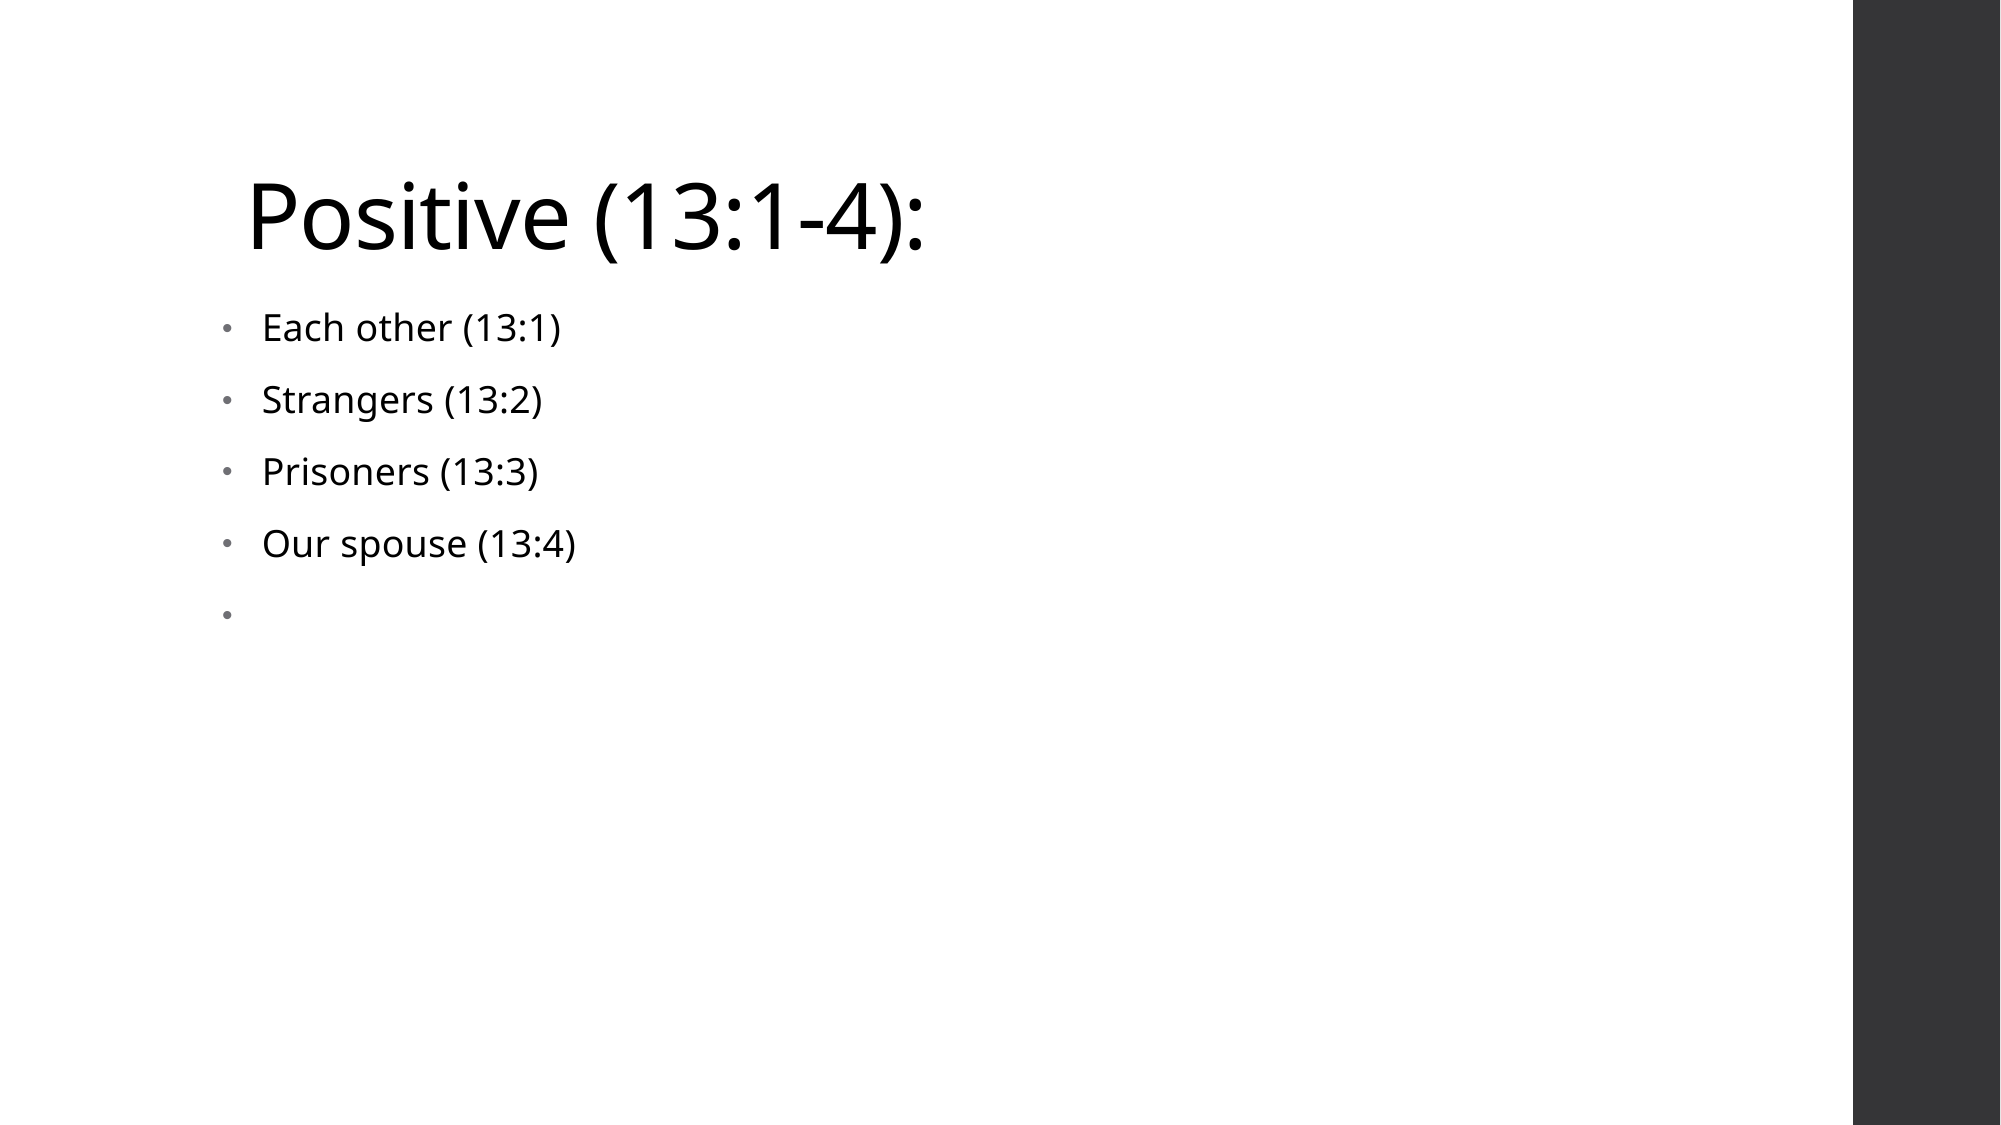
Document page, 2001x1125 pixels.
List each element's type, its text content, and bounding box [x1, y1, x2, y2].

list Each other (13:1) Strangers (13:2) Prisoners (13:3) Our spouse (13:4) [206, 299, 1617, 1014]
title Positive (13:1-4): [206, 60, 1797, 278]
